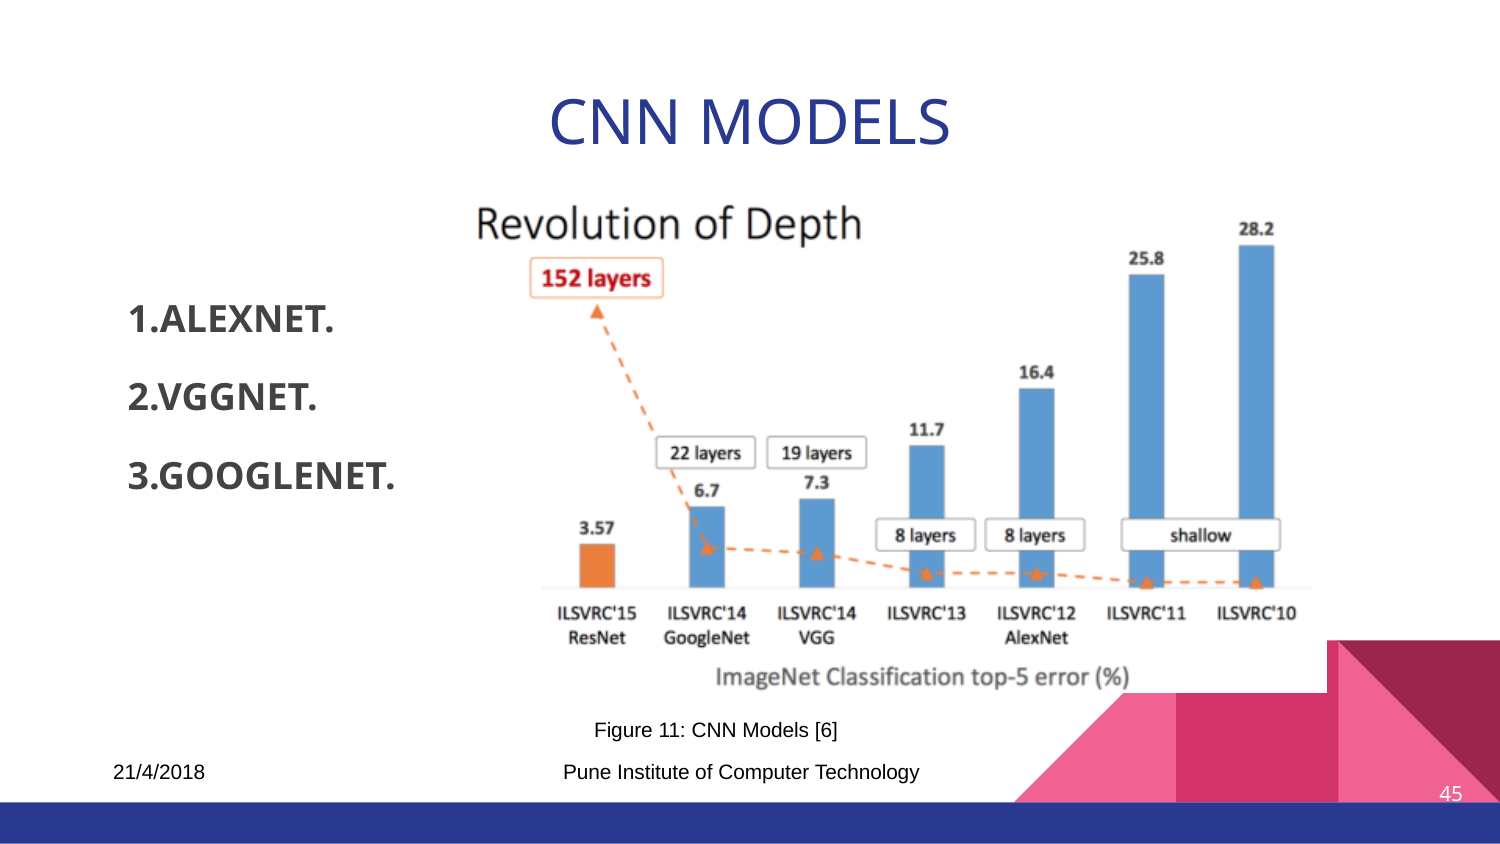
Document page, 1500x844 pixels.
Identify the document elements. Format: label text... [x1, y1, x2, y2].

list 1.ALEXNET. 2.VGGNET. 3.GOOGLENET. [112, 201, 1449, 750]
slide_number <number> [1387, 762, 1478, 828]
picture [478, 201, 1327, 693]
title CNN MODELS [51, 67, 1449, 167]
text_box Figure 11: CNN Models [6] [554, 701, 878, 741]
